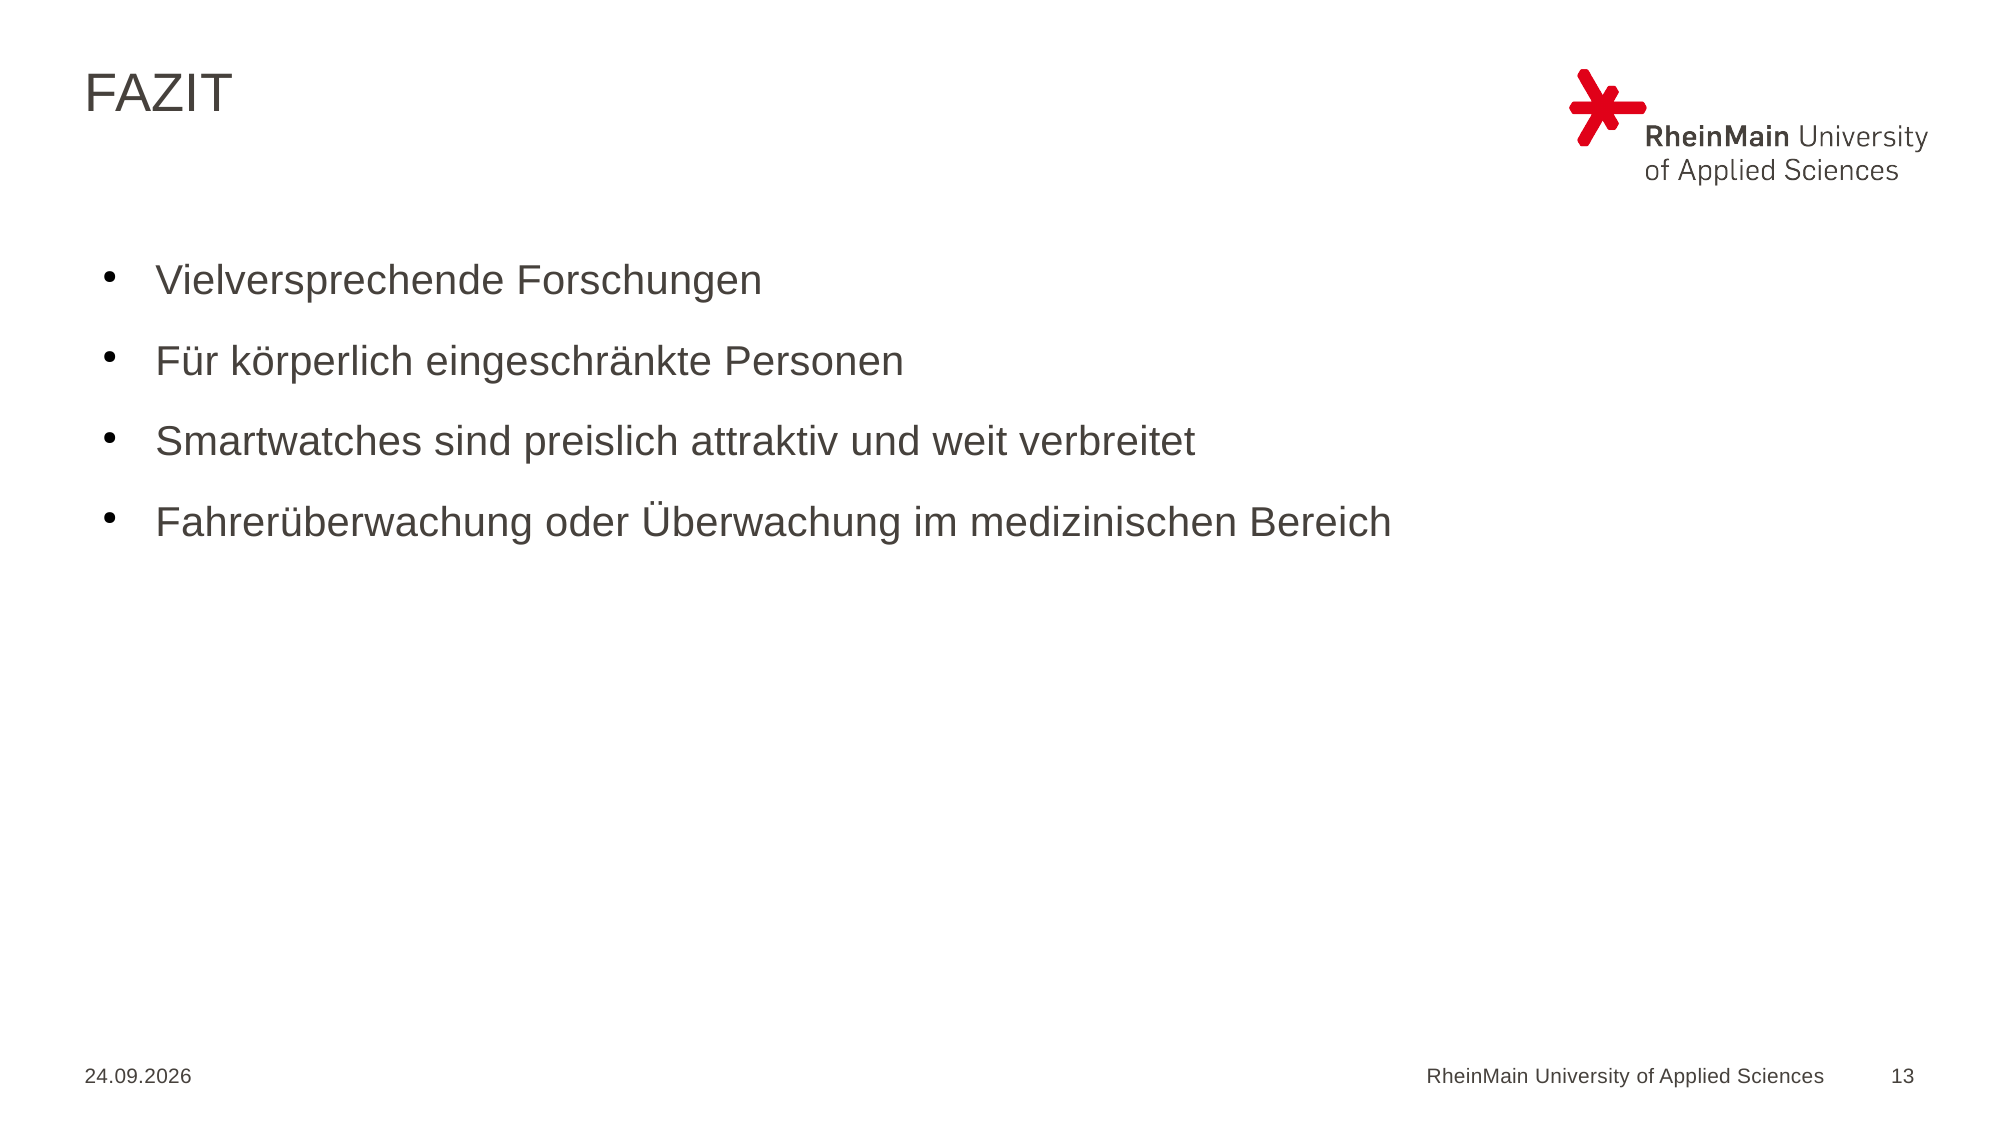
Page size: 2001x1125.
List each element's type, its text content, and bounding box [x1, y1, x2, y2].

slide_number 25.01.2022 [84, 1059, 325, 1090]
slide_number <number> [1845, 1059, 1915, 1090]
title Fazit [84, 66, 1443, 124]
picture [1537, 37, 1960, 212]
footer RheinMain University of Applied Sciences [701, 1059, 1845, 1090]
list Vielversprechende Forschungen Für körperlich eingeschränkte Personen Smartwatches sind preislich attraktiv und weit verbreitet Fahrerüberwachung oder Überwachung im medizinischen Bereich [84, 251, 1916, 958]
